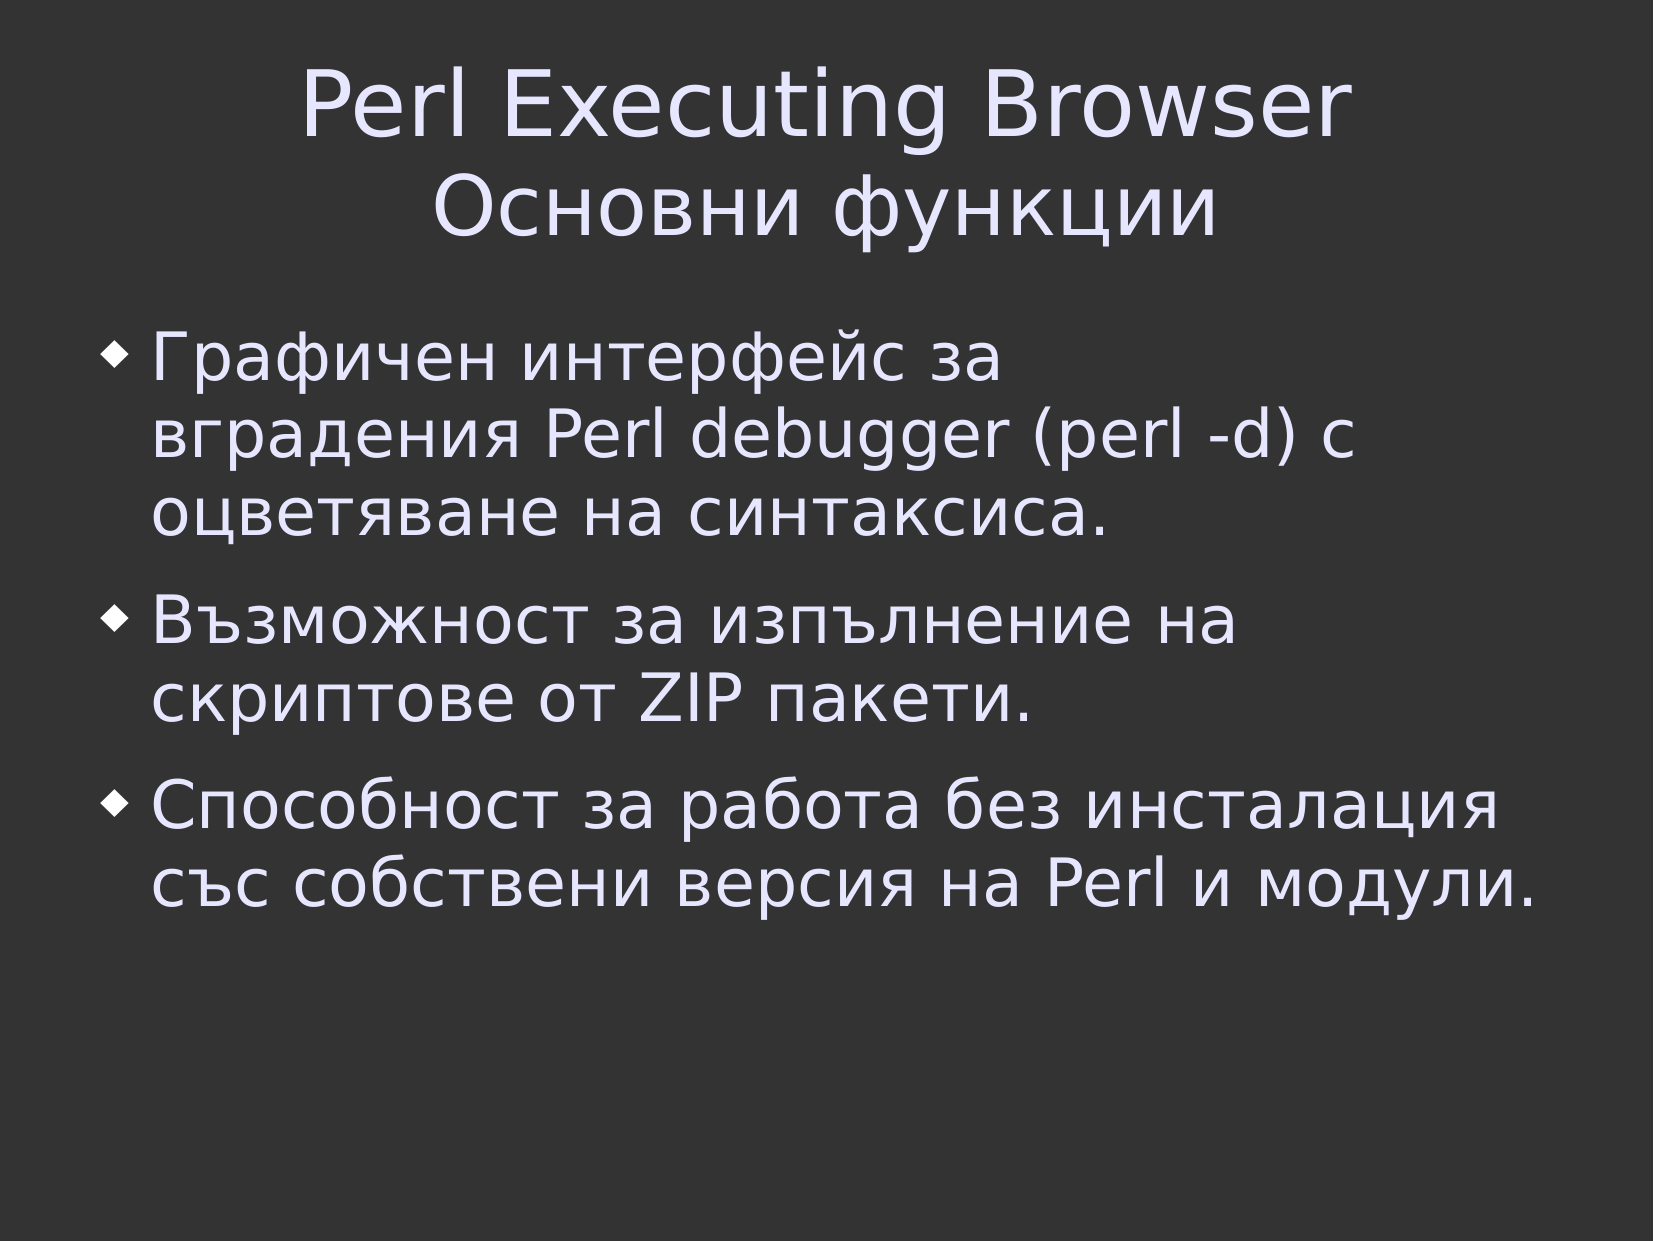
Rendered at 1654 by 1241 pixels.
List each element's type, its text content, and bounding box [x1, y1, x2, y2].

list Графичен интерфейс за вградения Perl debugger (perl -d) с оцветяване на синтаксиса. Възможност за изпълнение на скриптове от ZIP пакети. Способност за работа без инсталация със собствени версия на Perl и модули. [82, 265, 1571, 975]
title Perl Executing Browser Основни функции [82, 49, 1571, 257]
